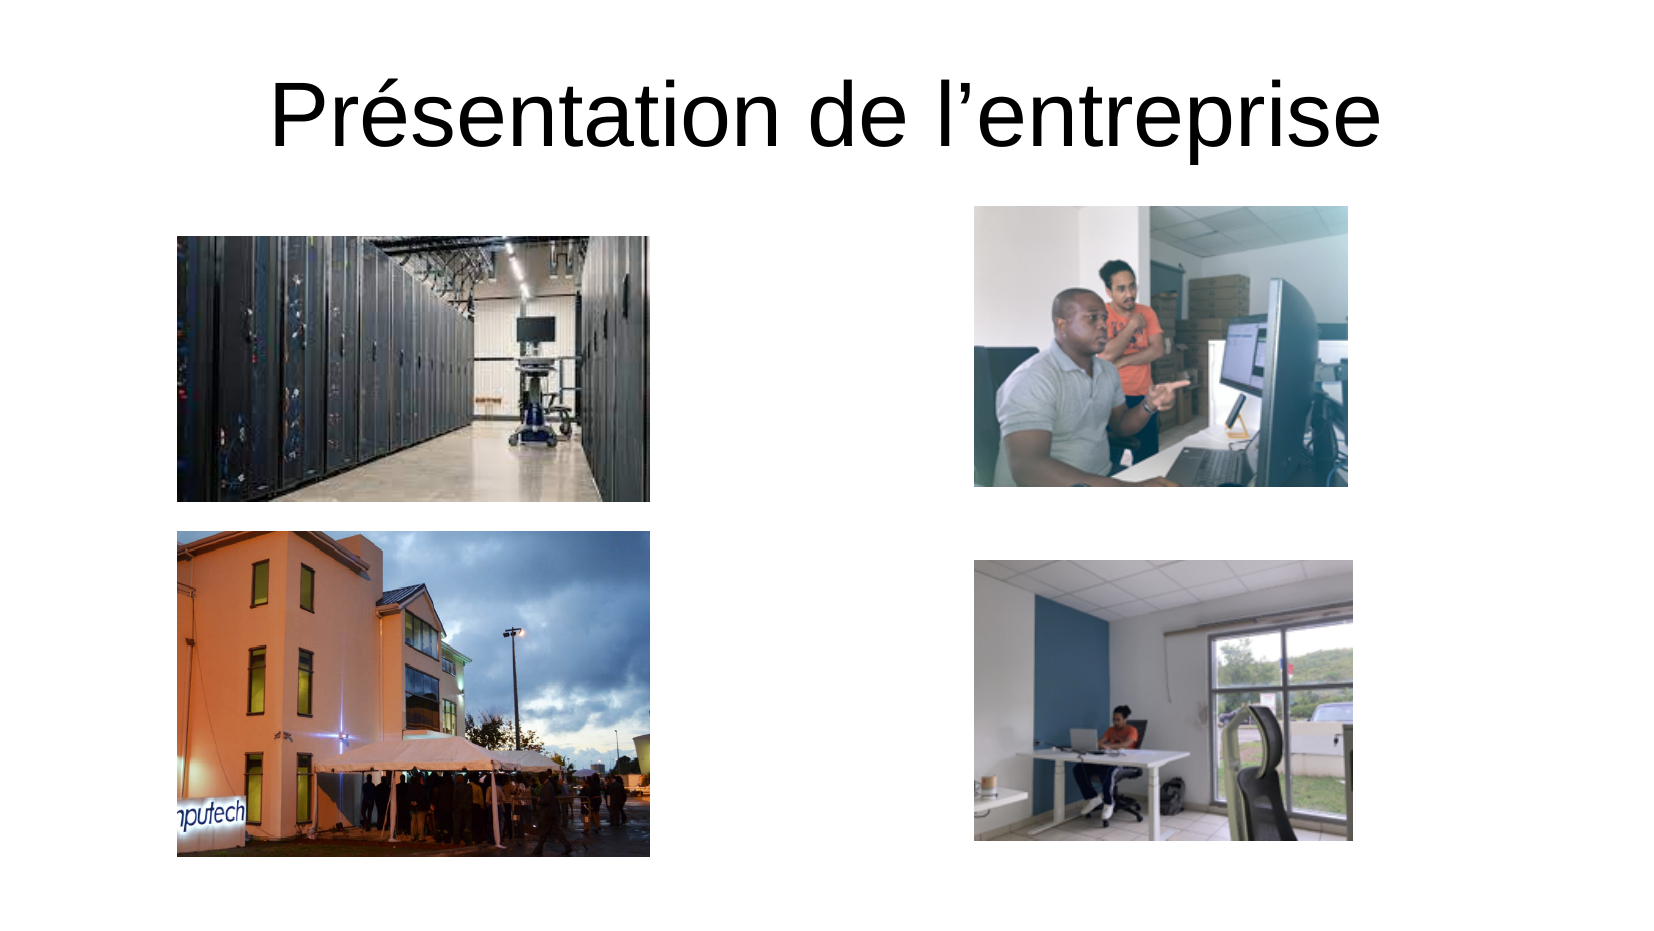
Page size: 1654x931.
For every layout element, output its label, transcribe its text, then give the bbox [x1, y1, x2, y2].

picture [177, 236, 650, 502]
title Présentation de l’entreprise [82, 37, 1571, 193]
picture [974, 560, 1353, 841]
picture [177, 531, 650, 857]
picture [974, 206, 1348, 487]
